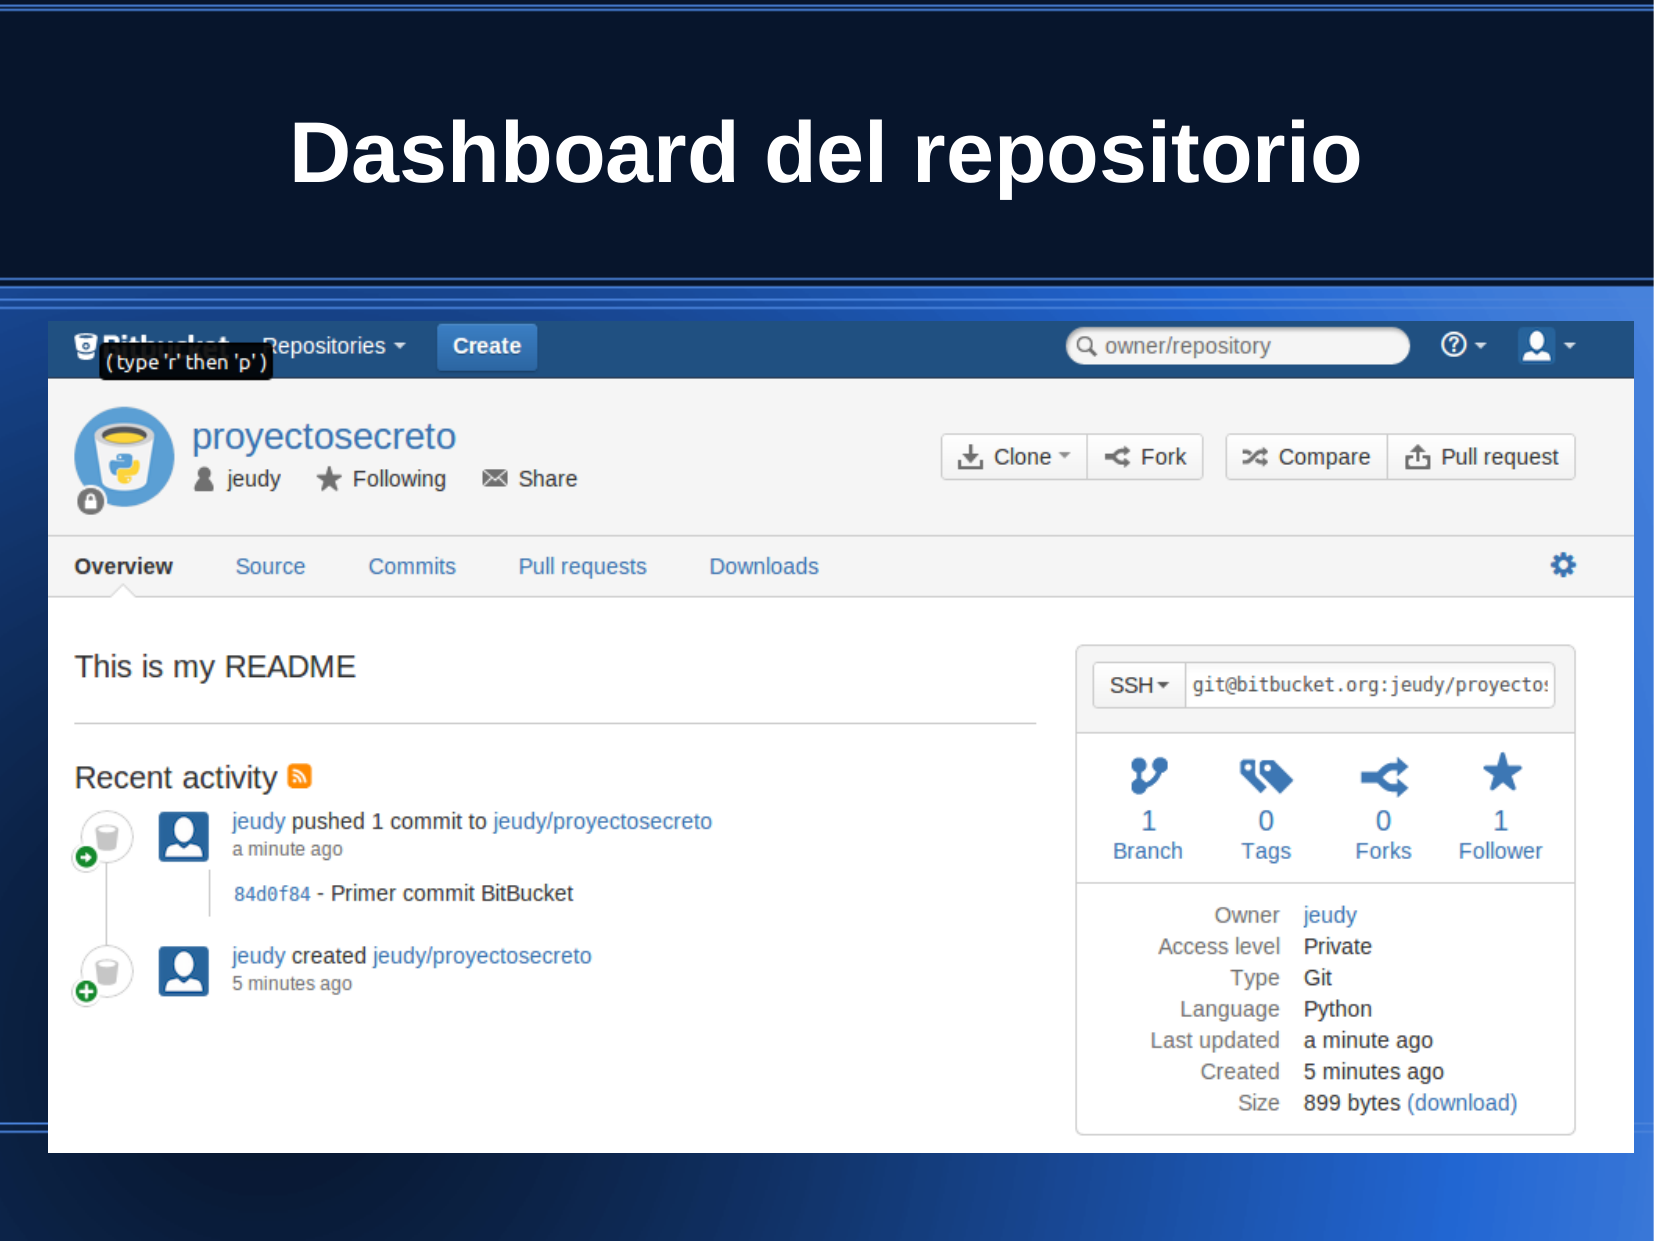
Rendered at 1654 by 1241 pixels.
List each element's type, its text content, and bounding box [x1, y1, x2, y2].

title Dashboard del repositorio [82, 49, 1571, 257]
picture [0, 0, 1654, 1241]
